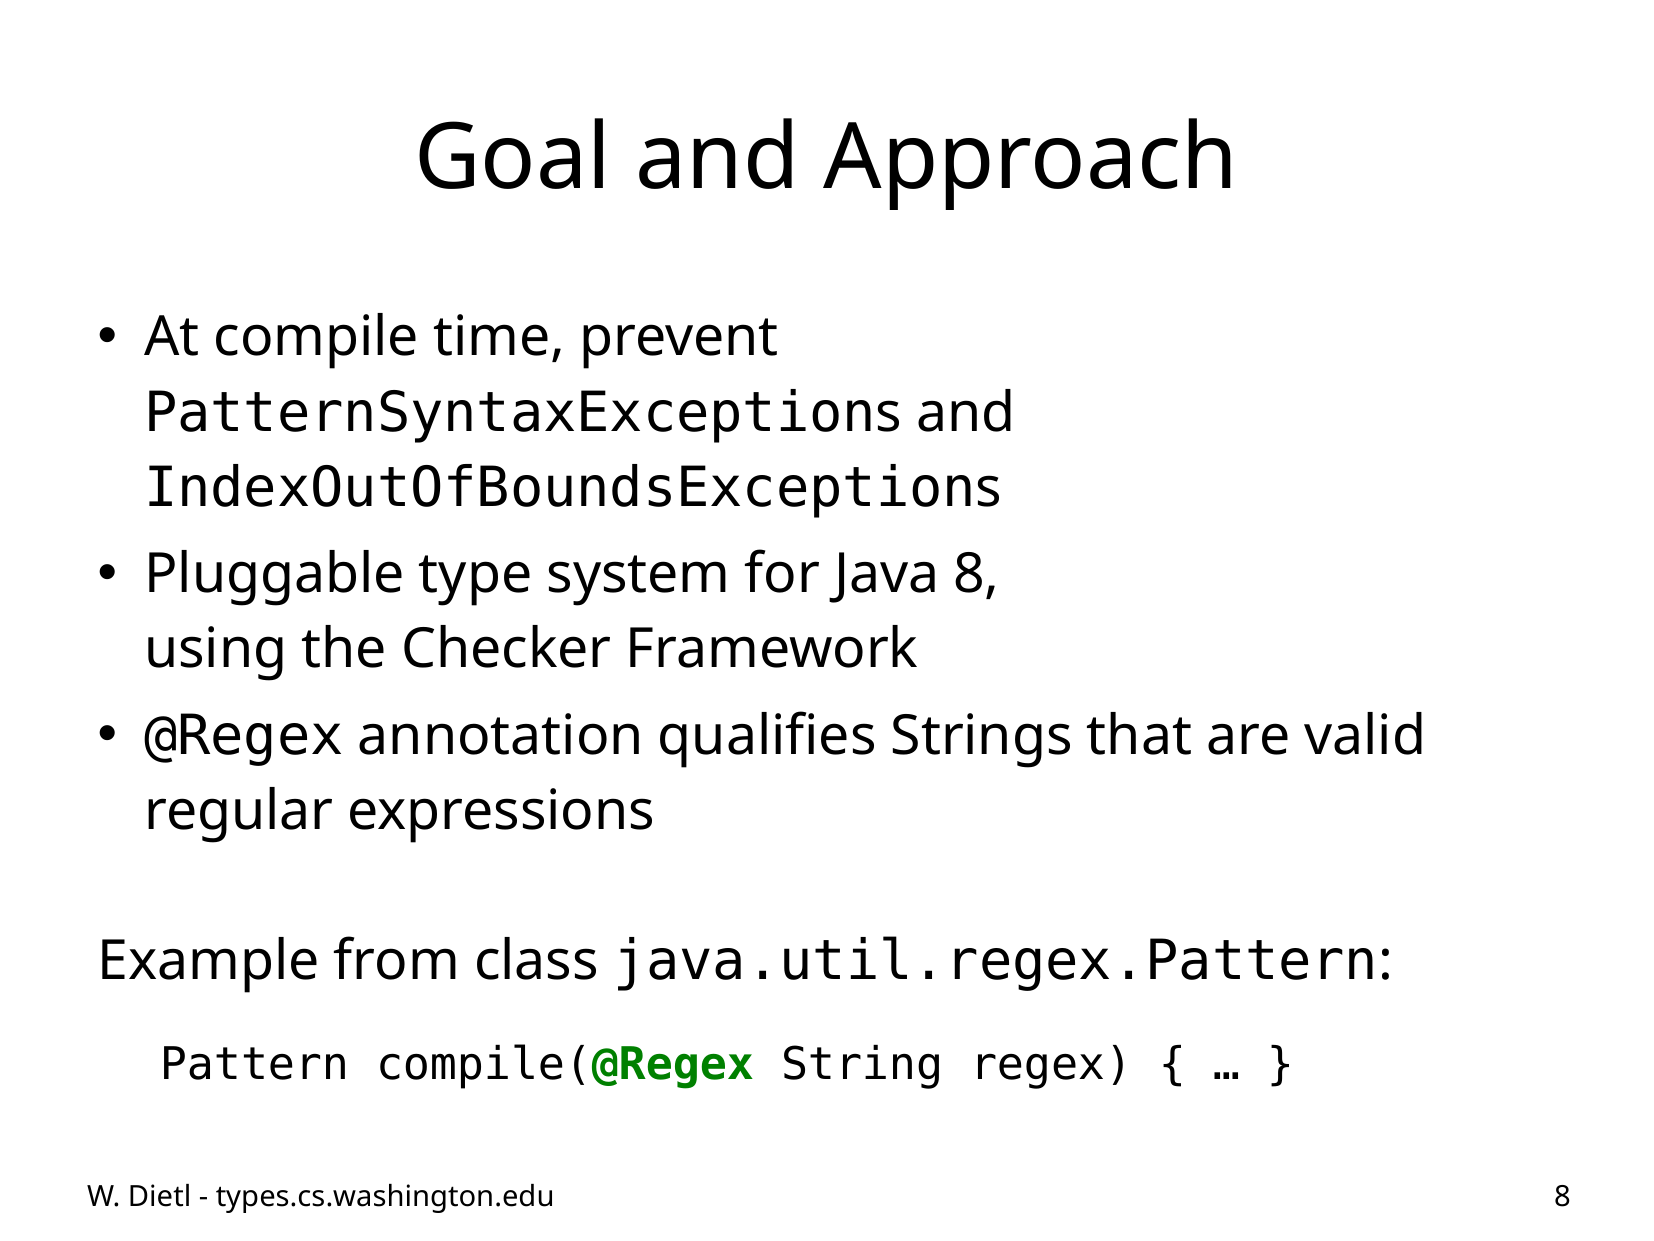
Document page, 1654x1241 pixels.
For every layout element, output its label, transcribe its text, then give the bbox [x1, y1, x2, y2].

title Goal and Approach [82, 49, 1571, 257]
list At compile time, prevent PatternSyntaxExceptions and IndexOutOfBoundsExceptions Pluggable type system for Java 8, using the Checker Framework @Regex annotation qualifies Strings that are valid regular expressions Example from class java.util.regex.Pattern: Pattern compile(@Regex String regex) { … } [82, 289, 1571, 1108]
